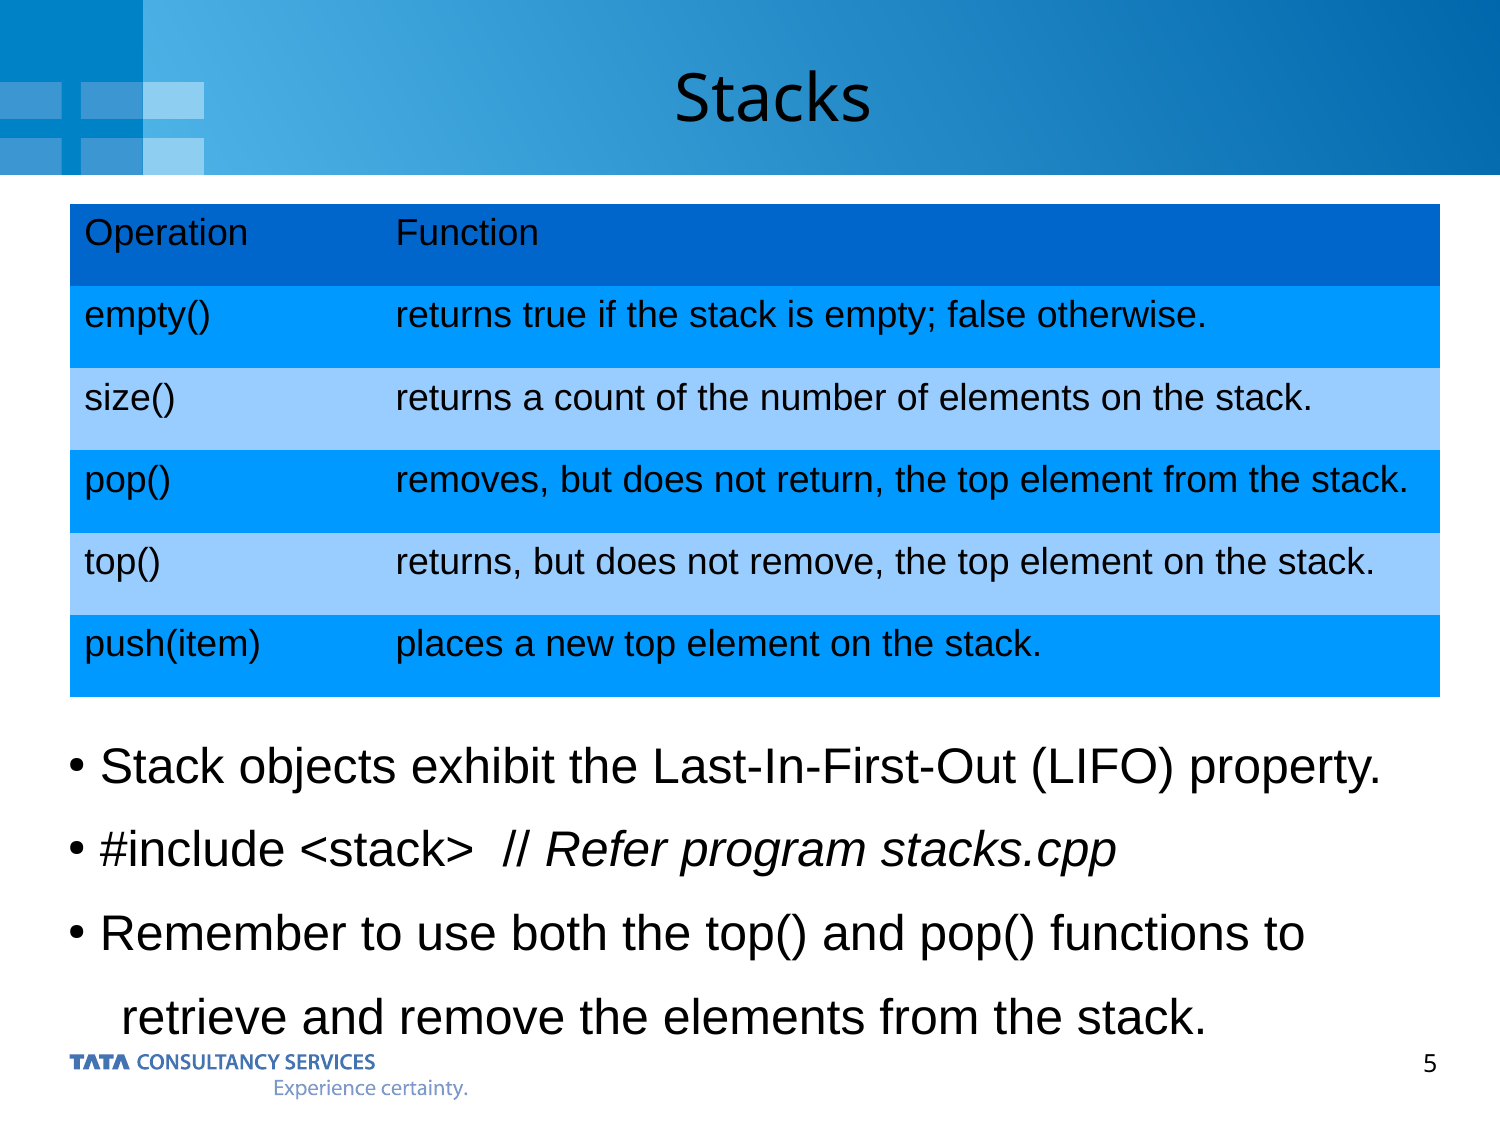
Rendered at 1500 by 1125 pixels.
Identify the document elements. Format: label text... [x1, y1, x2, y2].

table_cell returns a count of the number of elements on the stack. [381, 368, 1440, 450]
table_cell pop() [70, 450, 381, 533]
table_cell empty() [70, 286, 381, 368]
table_cell places a new top element on the stack. [381, 615, 1440, 697]
table_cell top() [70, 533, 381, 615]
table_header Function [381, 204, 1440, 286]
table_cell returns, but does not remove, the top element on the stack. [381, 533, 1440, 615]
table_cell push(item) [70, 615, 381, 697]
table_cell size() [70, 368, 381, 450]
text_box Stack objects exhibit the Last-In-First-Out (LIFO) property. #include <stack> // Refer program stacks.cpp Remember to use both the top() and pop() functions to retrieve and remove the elements from the stack. [35, 702, 1465, 1025]
text_box Stacks [200, 1, 1347, 189]
table_header Operation [70, 204, 381, 286]
table_cell returns true if the stack is empty; false otherwise. [381, 286, 1440, 368]
table_cell removes, but does not return, the top element from the stack. [381, 450, 1440, 533]
